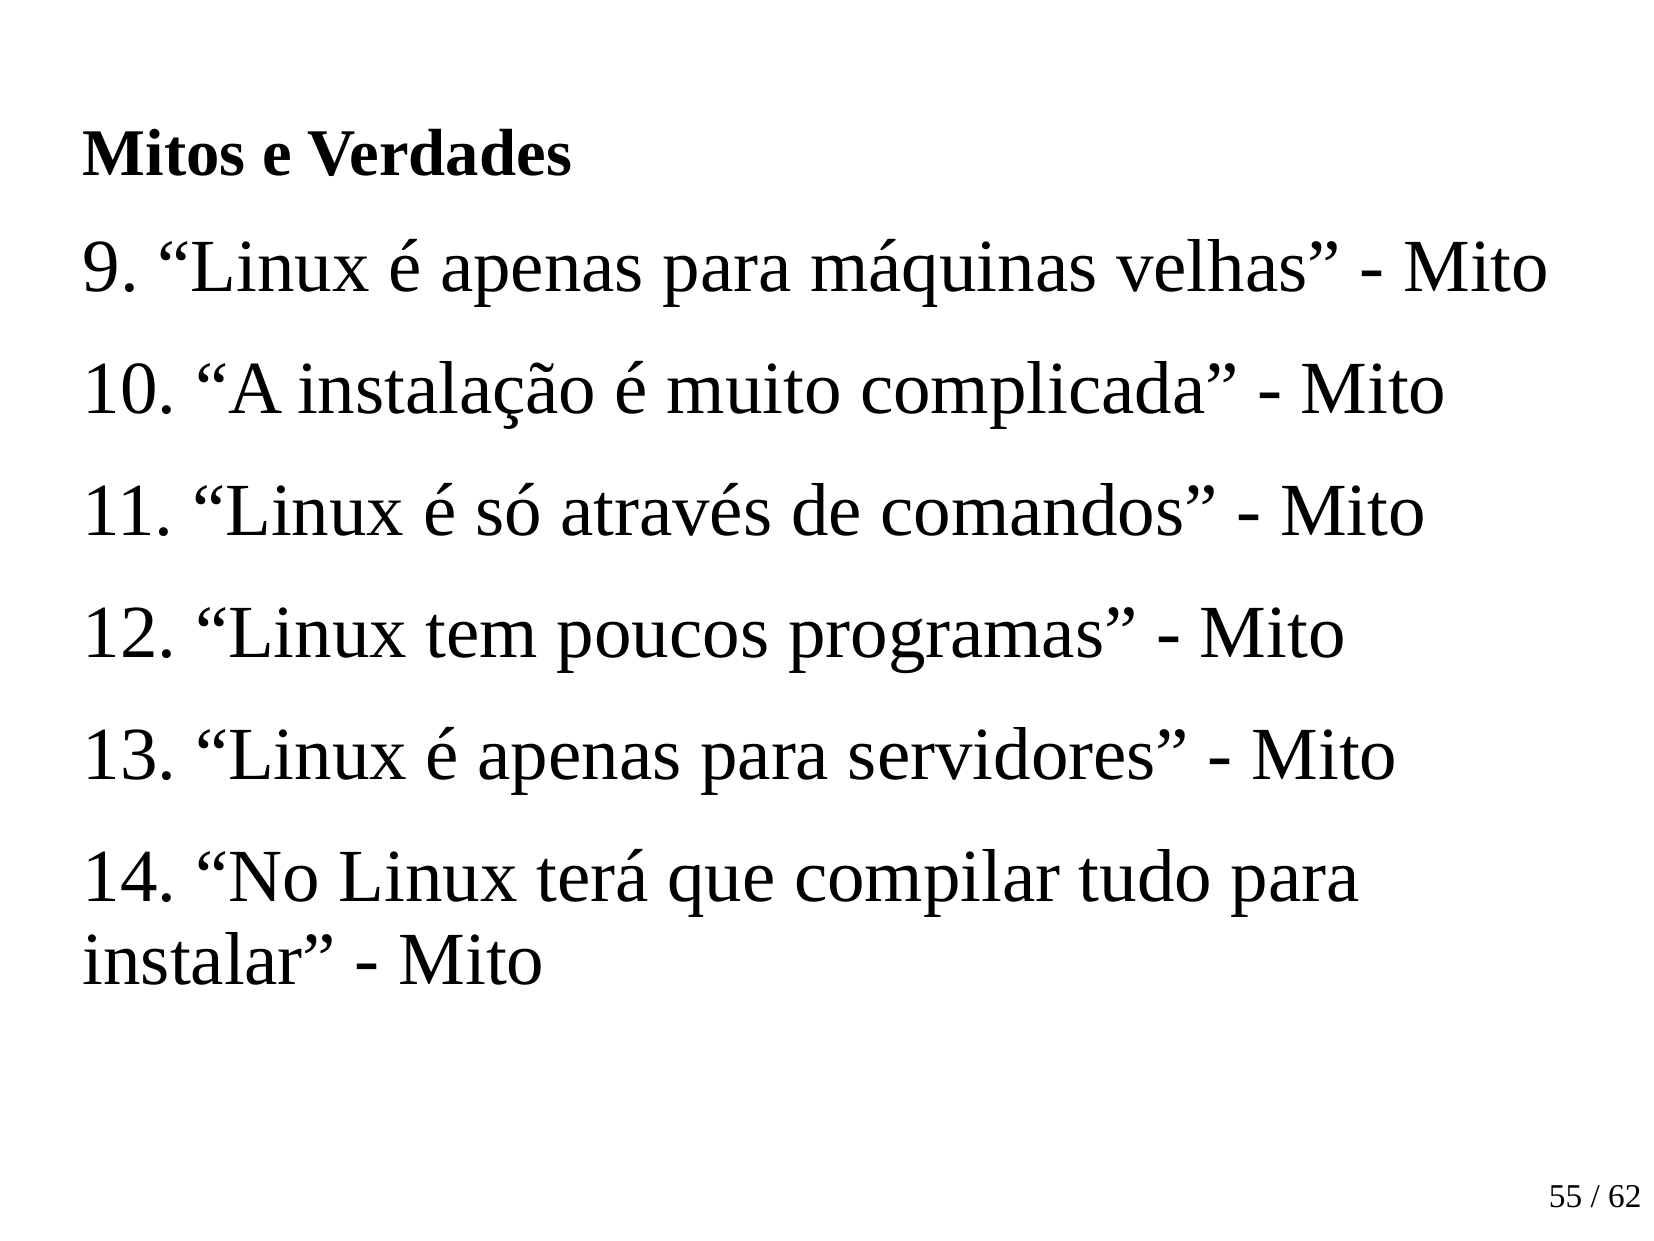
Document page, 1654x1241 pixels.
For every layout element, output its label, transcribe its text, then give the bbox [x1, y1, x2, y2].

title Mitos e Verdades [82, 49, 1571, 224]
list “Linux é apenas para máquinas velhas” - Mito “A instalação é muito complicada” - Mito “Linux é só através de comandos” - Mito “Linux tem poucos programas” - Mito “Linux é apenas para servidores” - Mito “No Linux terá que compilar tudo para instalar” - Mito [82, 224, 1571, 1111]
